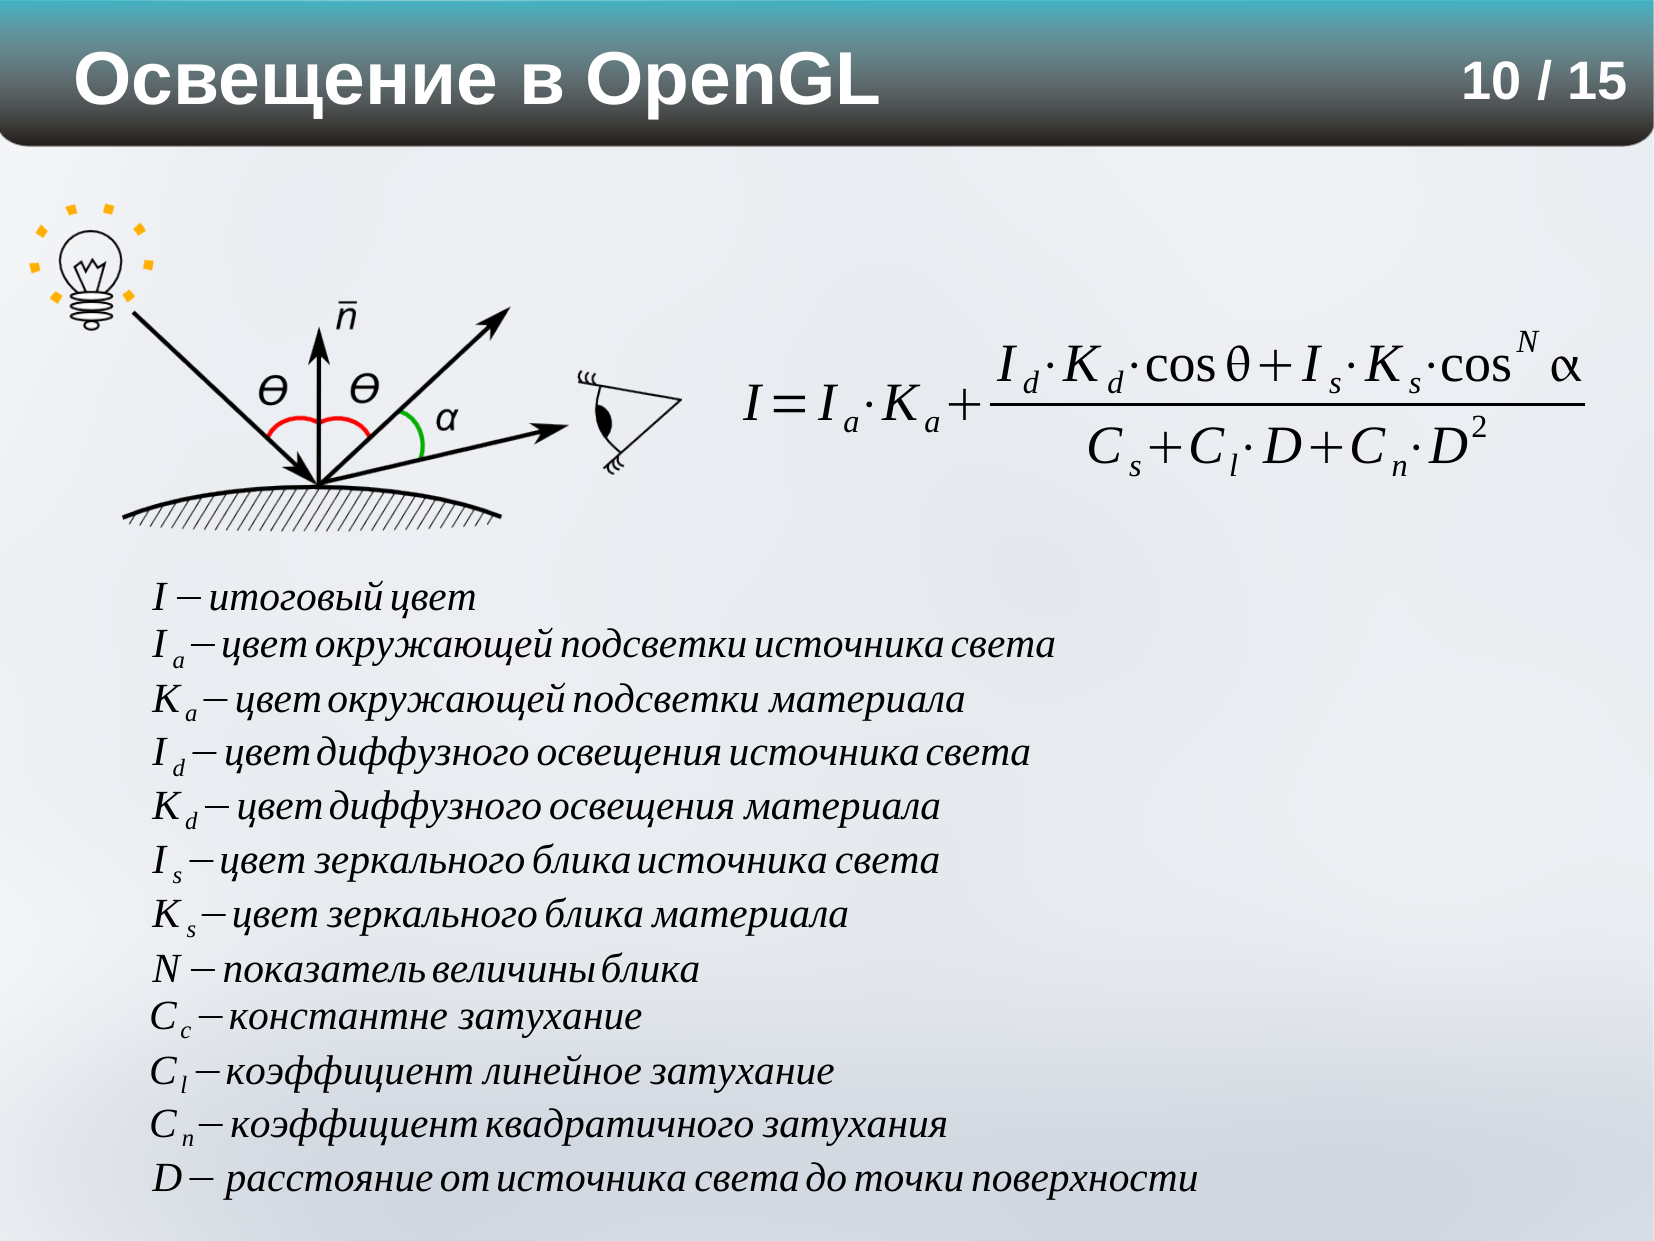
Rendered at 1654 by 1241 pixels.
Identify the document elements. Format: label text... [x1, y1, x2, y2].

text_box Освещение в OpenGL [59, 29, 916, 129]
chart [732, 324, 1594, 484]
text_box <номер> / 15 [1446, 42, 1654, 179]
picture [0, 0, 1654, 1241]
chart [142, 573, 1205, 1201]
